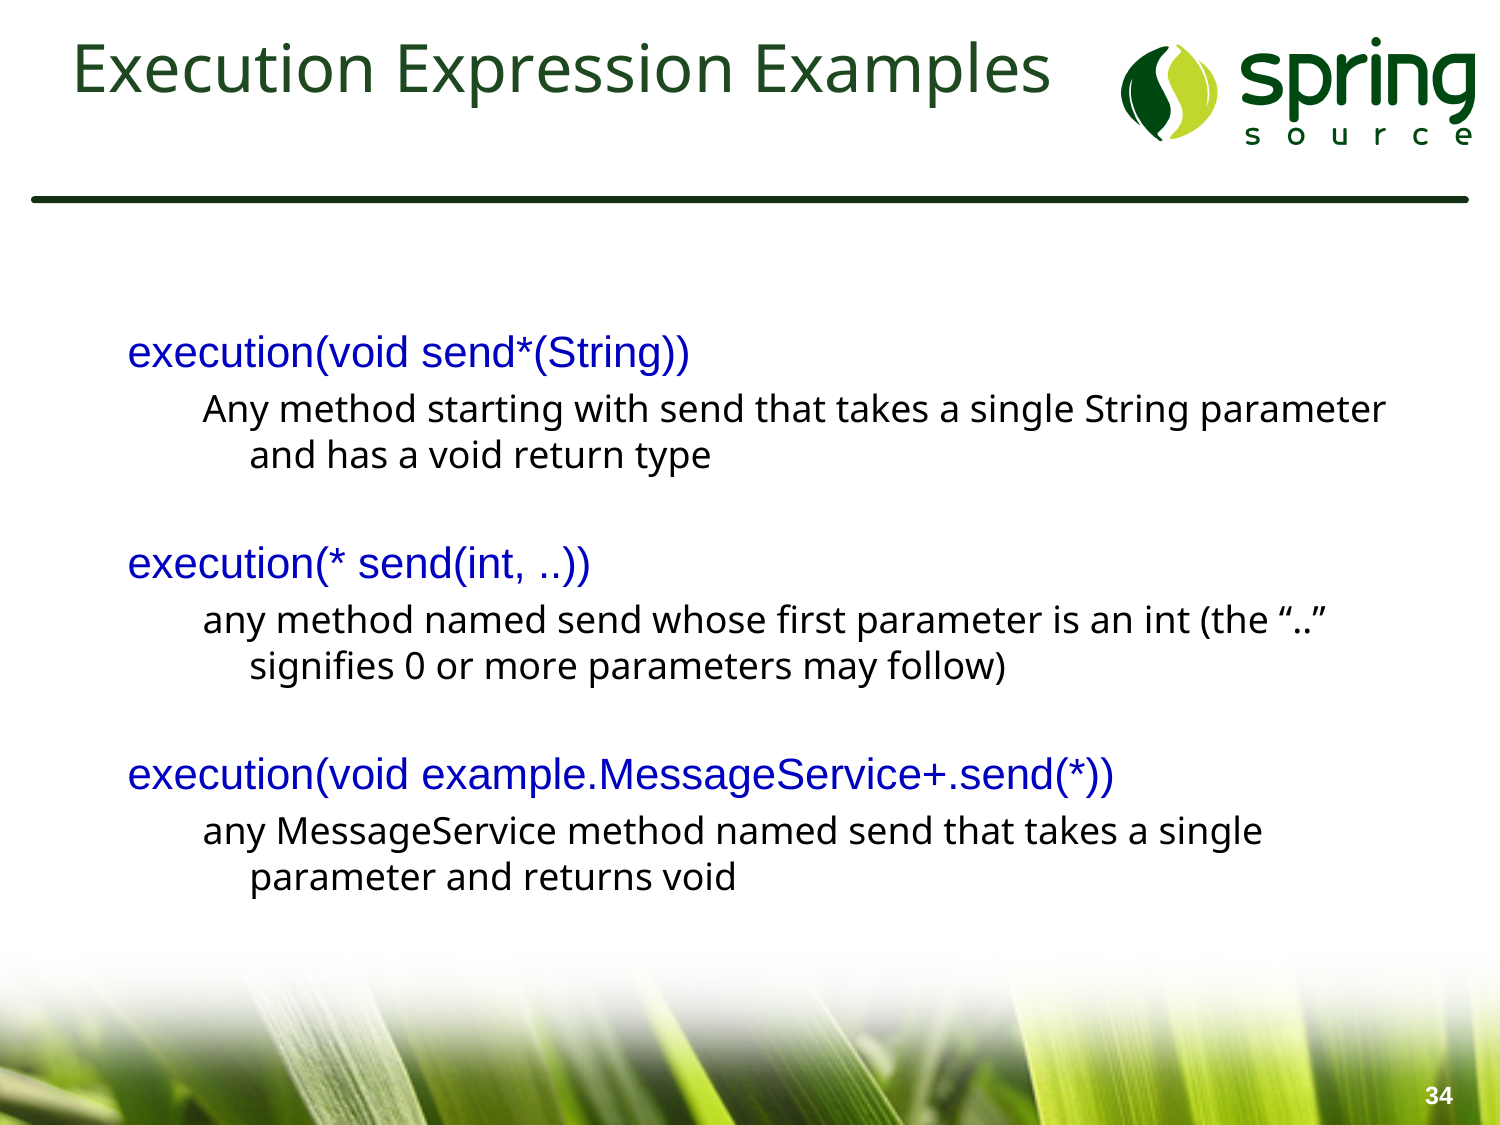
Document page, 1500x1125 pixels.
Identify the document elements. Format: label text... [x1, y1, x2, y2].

picture [0, 944, 1500, 1125]
list execution(void send*(String)) Any method starting with send that takes a single String parameter and has a void return type execution(* send(int, ..)) any method named send whose first parameter is an int (the “..” signifies 0 or more parameters may follow) execution(void example.MessageService+.send(*)) any MessageService method named send that takes a single parameter and returns void [112, 324, 1463, 1001]
title Execution Expression Examples [56, 13, 1089, 191]
picture [1121, 37, 1475, 145]
